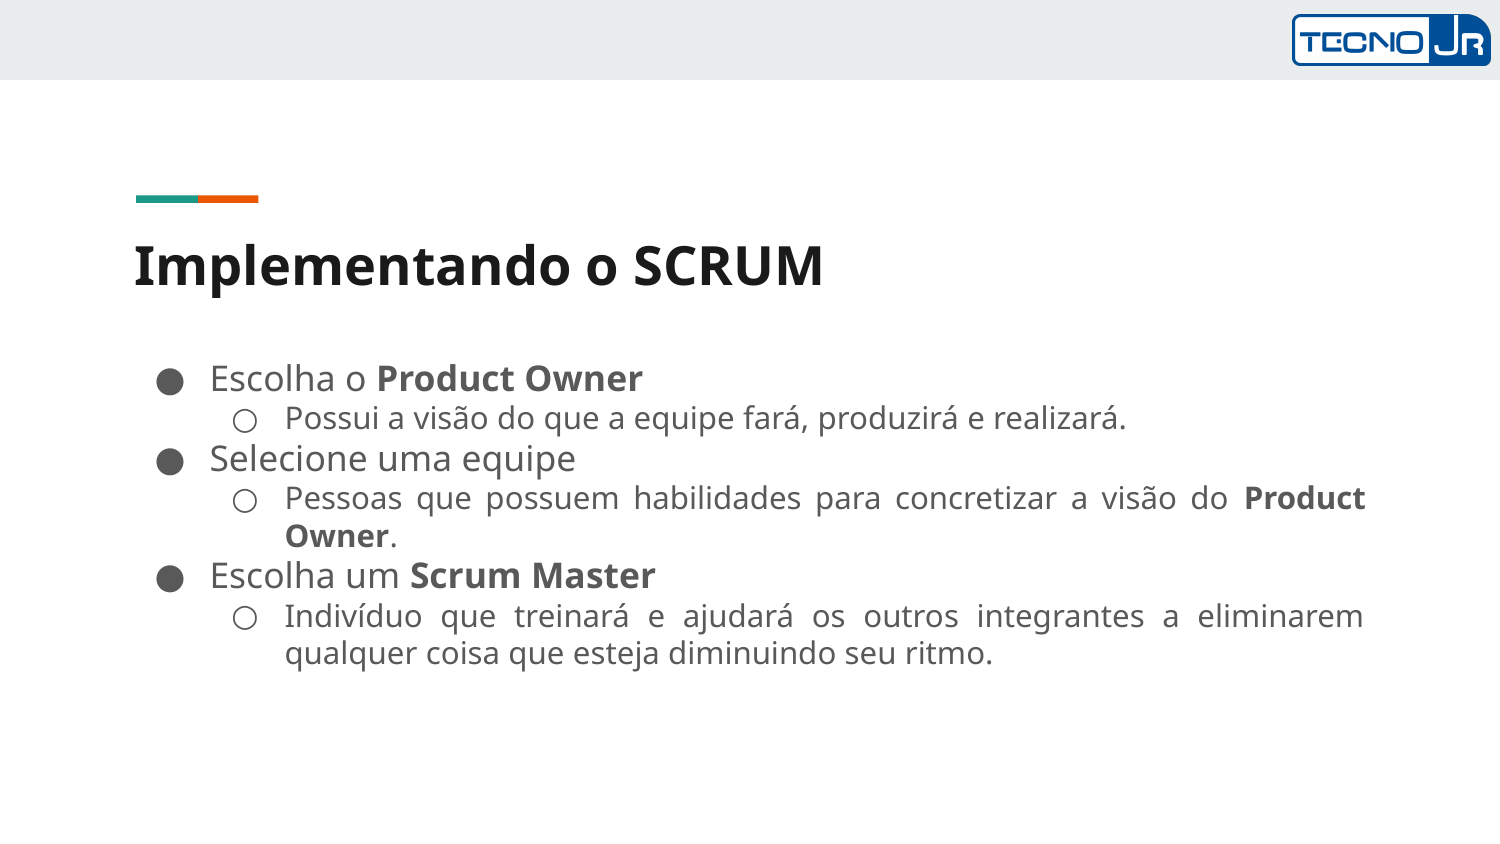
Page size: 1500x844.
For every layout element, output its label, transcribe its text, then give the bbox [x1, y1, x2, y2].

picture [1292, 14, 1491, 66]
title Implementando o SCRUM [119, 216, 1381, 305]
list Escolha o Product Owner Possui a visão do que a equipe fará, produzirá e realizará. Selecione uma equipe Pessoas que possuem habilidades para concretizar a visão do Product Owner. Escolha um Scrum Master Indivíduo que treinará e ajudará os outros integrantes a eliminarem qualquer coisa que esteja diminuindo seu ritmo. [119, 341, 1381, 712]
